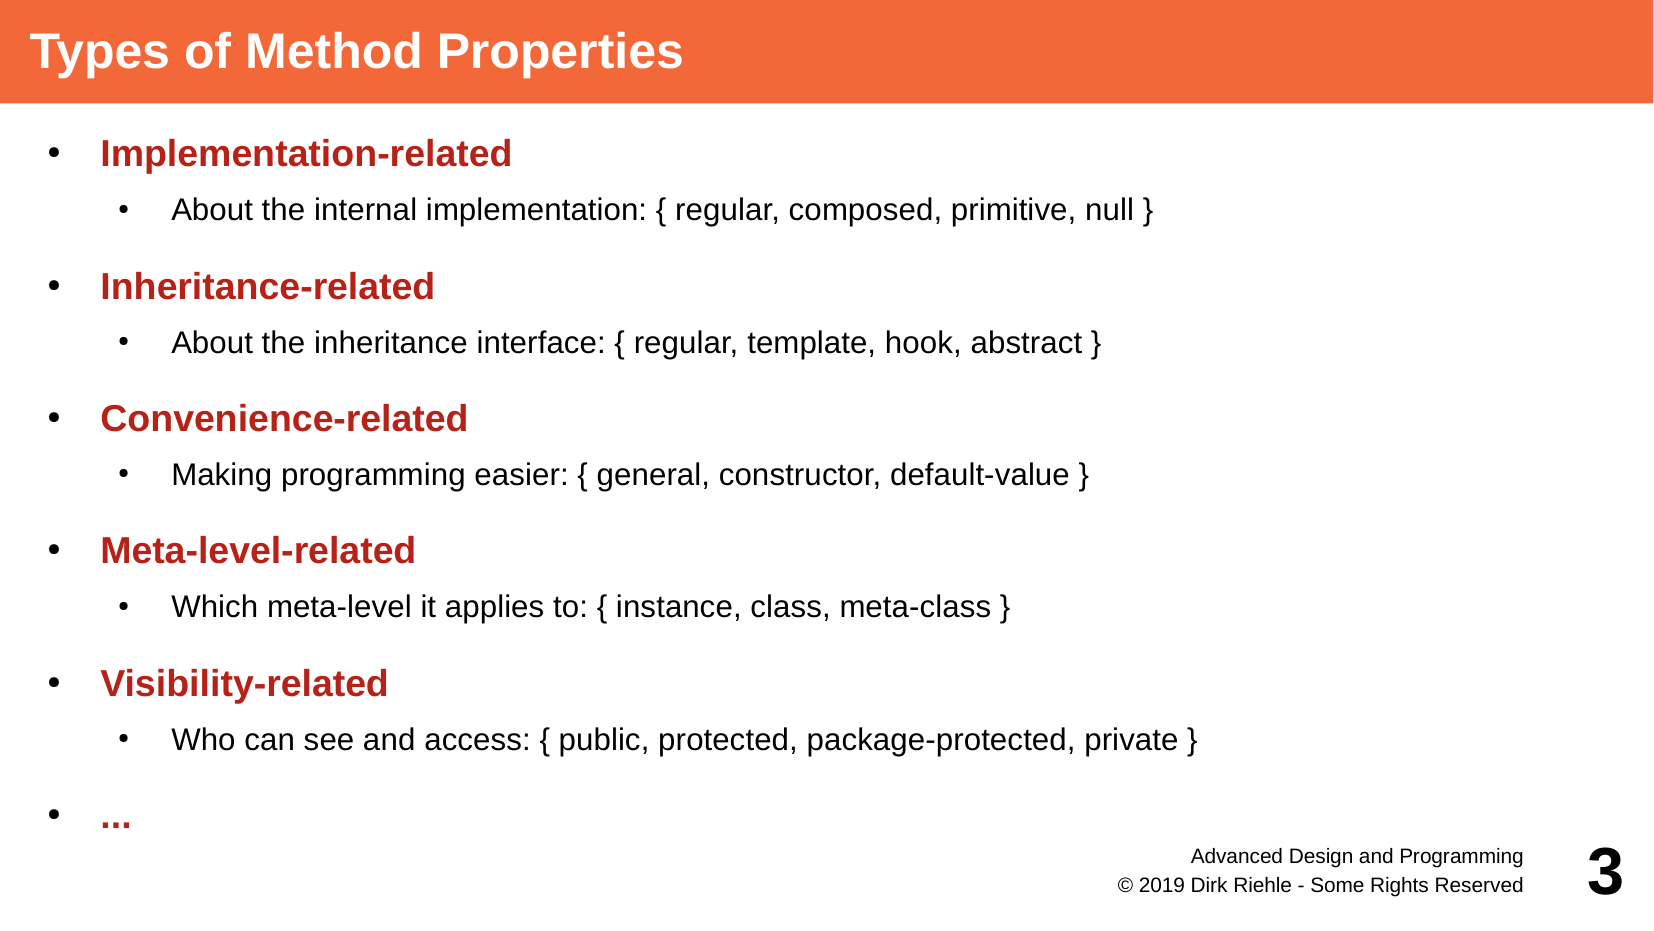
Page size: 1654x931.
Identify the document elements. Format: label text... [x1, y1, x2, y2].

list Implementation-related About the internal implementation: { regular, composed, primitive, null } Inheritance-related About the inheritance interface: { regular, template, hook, abstract } Convenience-related Making programming easier: { general, constructor, default-value } Meta-level-related Which meta-level it applies to: { instance, class, meta-class } Visibility-related Who can see and access: { public, protected, package-protected, private } ... [29, 132, 1625, 813]
title Types of Method Properties [0, 0, 1654, 104]
